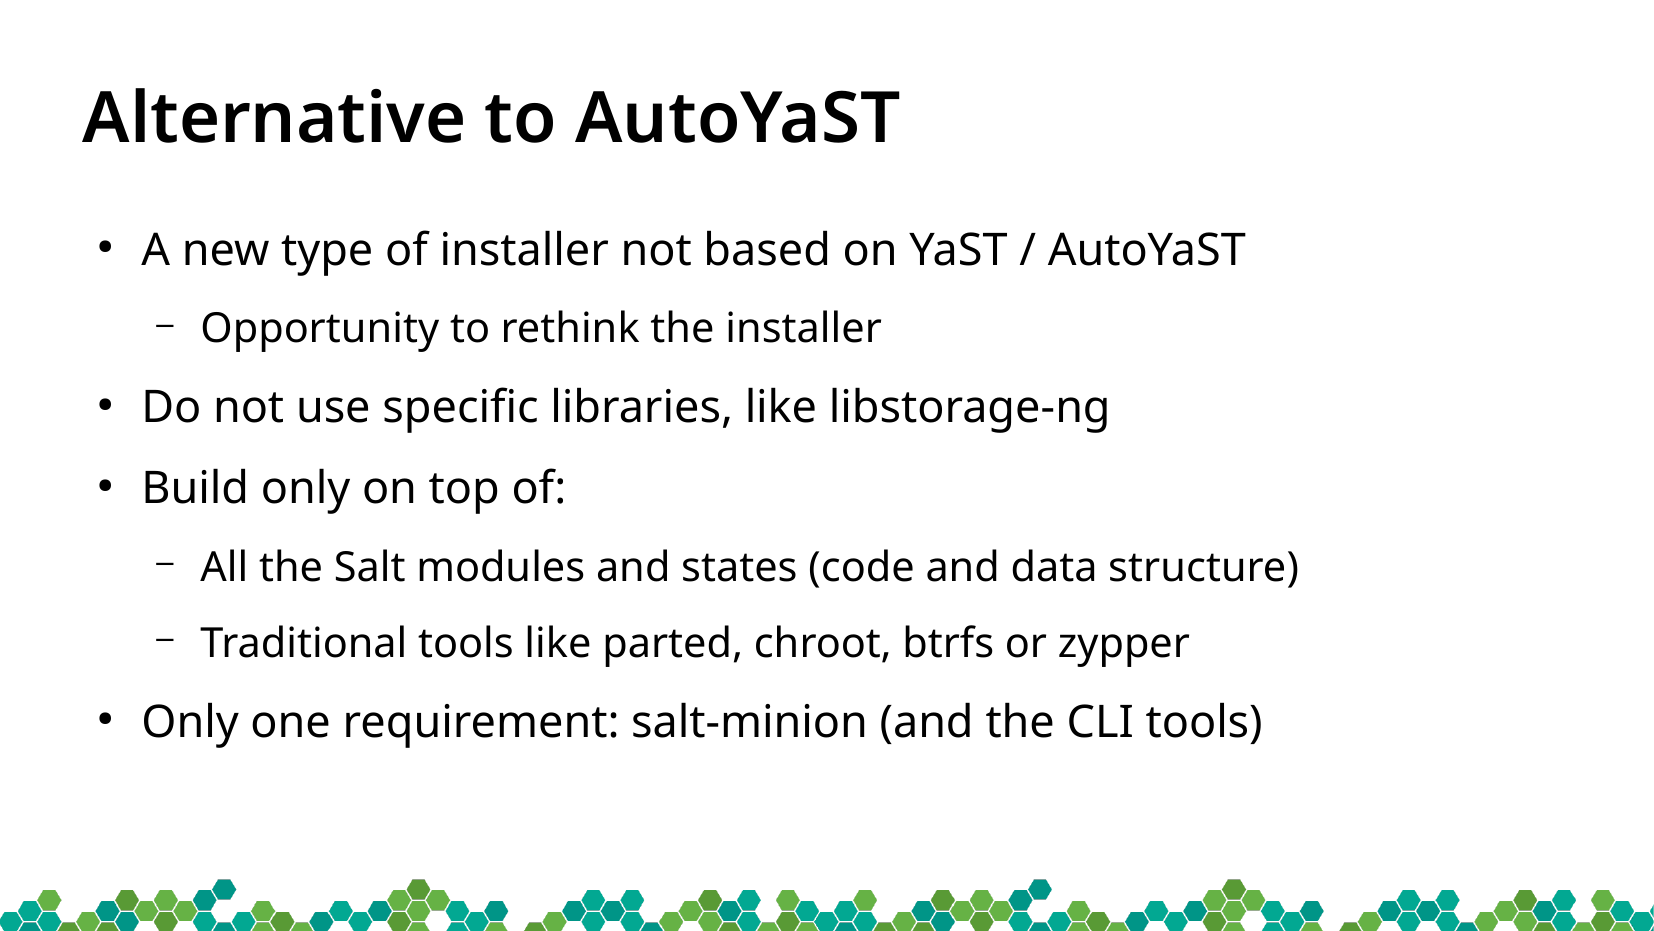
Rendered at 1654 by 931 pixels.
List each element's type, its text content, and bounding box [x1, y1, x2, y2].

list A new type of installer not based on YaST / AutoYaST Opportunity to rethink the installer Do not use specific libraries, like libstorage-ng Build only on top of: All the Salt modules and states (code and data structure) Traditional tools like parted, chroot, btrfs or zypper Only one requirement: salt-minion (and the CLI tools) [82, 217, 1571, 758]
title Alternative to AutoYaST [82, 37, 1571, 193]
picture [0, 871, 1654, 931]
